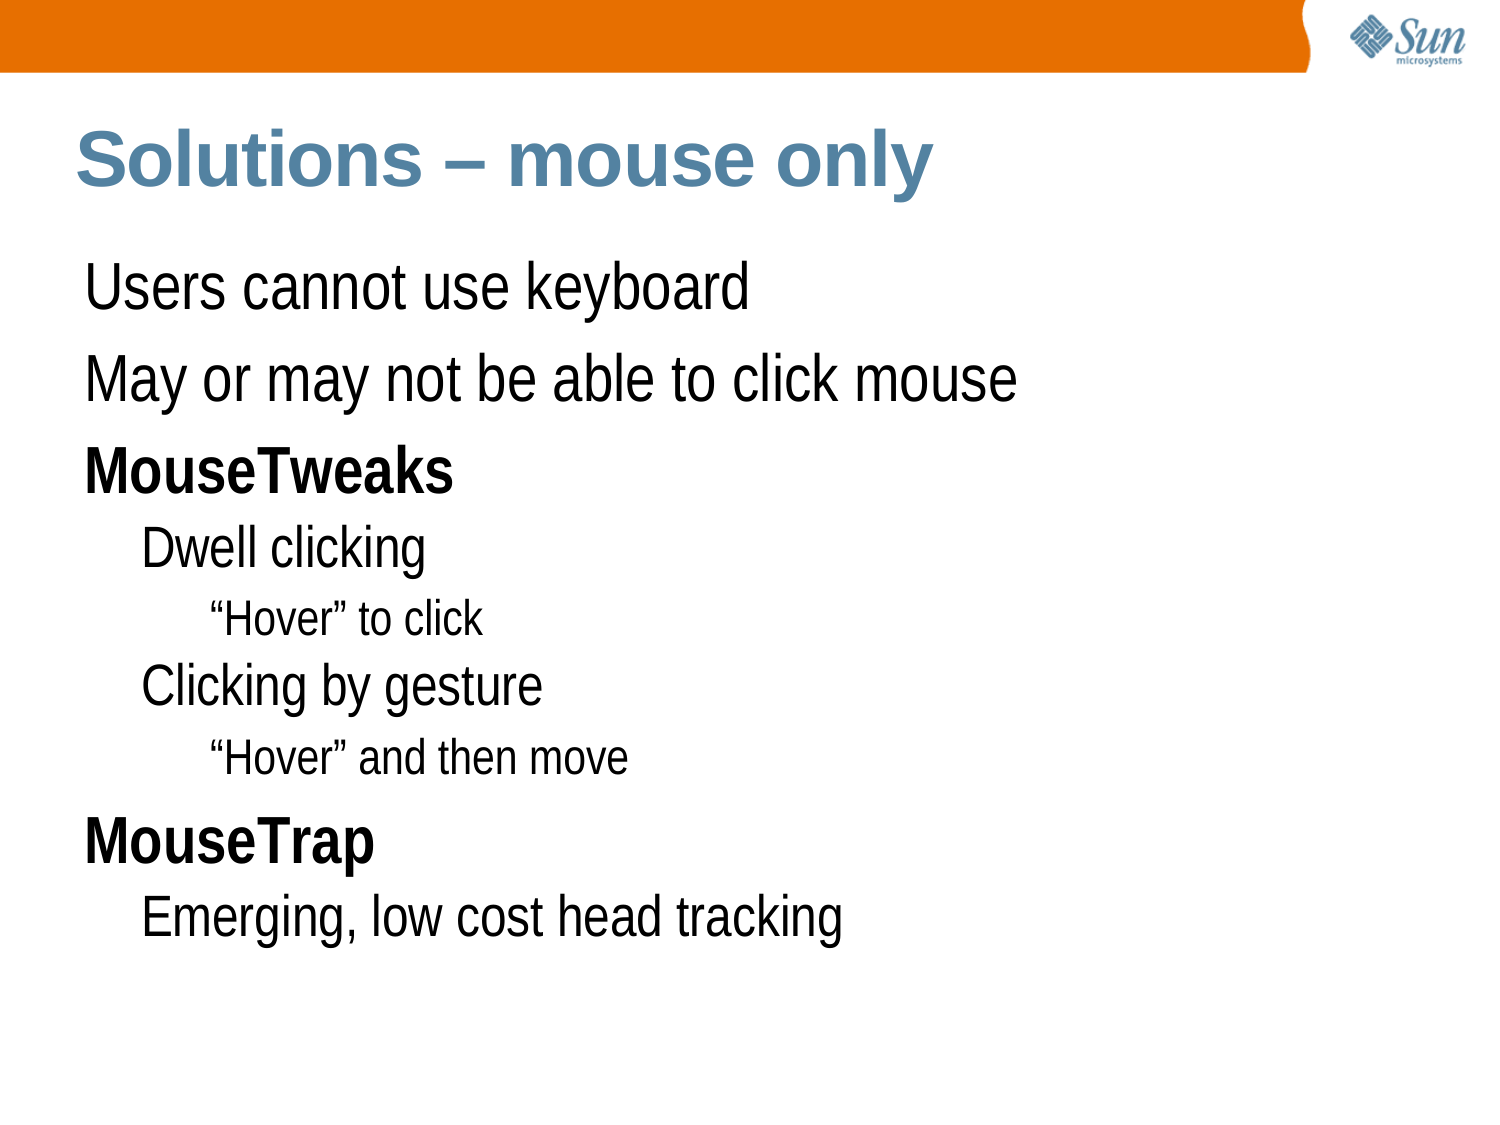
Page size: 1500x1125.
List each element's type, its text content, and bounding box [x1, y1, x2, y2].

title Solutions – mouse only [75, 122, 1438, 228]
list Users cannot use keyboard May or may not be able to click mouse MouseTweaks Dwell clicking “Hover” to click Clicking by gesture “Hover” and then move MouseTrap Emerging, low cost head tracking [64, 257, 1463, 967]
picture [0, 0, 1500, 75]
